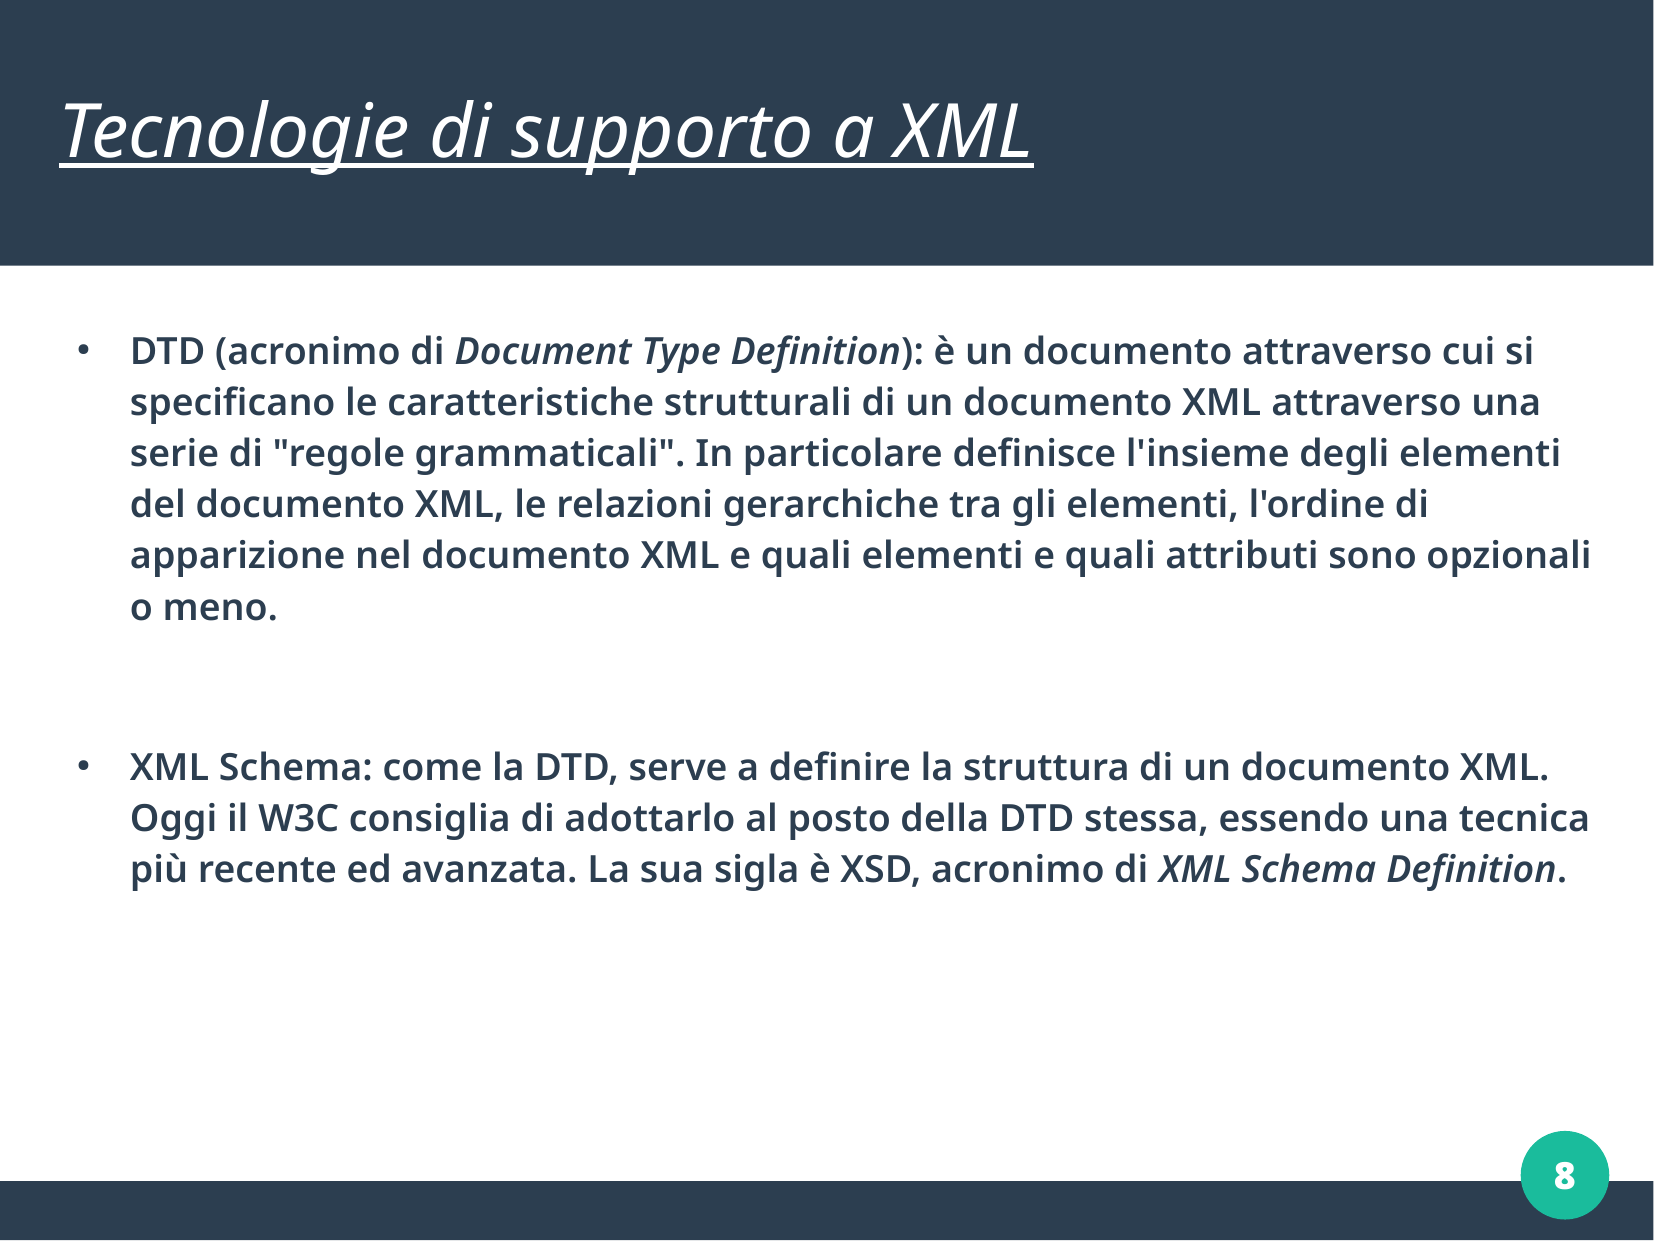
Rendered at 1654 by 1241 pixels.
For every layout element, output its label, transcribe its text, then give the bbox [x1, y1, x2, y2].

list DTD (acronimo di Document Type Definition): è un documento attraverso cui si specificano le caratteristiche strutturali di un documento XML attraverso una serie di "regole grammaticali". In particolare definisce l'insieme degli elementi del documento XML, le relazioni gerarchiche tra gli elementi, l'ordine di apparizione nel documento XML e quali elementi e quali attributi sono opzionali o meno. XML Schema: come la DTD, serve a definire la struttura di un documento XML. Oggi il W3C consiglia di adottarlo al posto della DTD stessa, essendo una tecnica più recente ed avanzata. La sua sigla è XSD, acronimo di XML Schema Definition. [59, 324, 1595, 1152]
title Tecnologie di supporto a XML [59, 49, 1595, 207]
